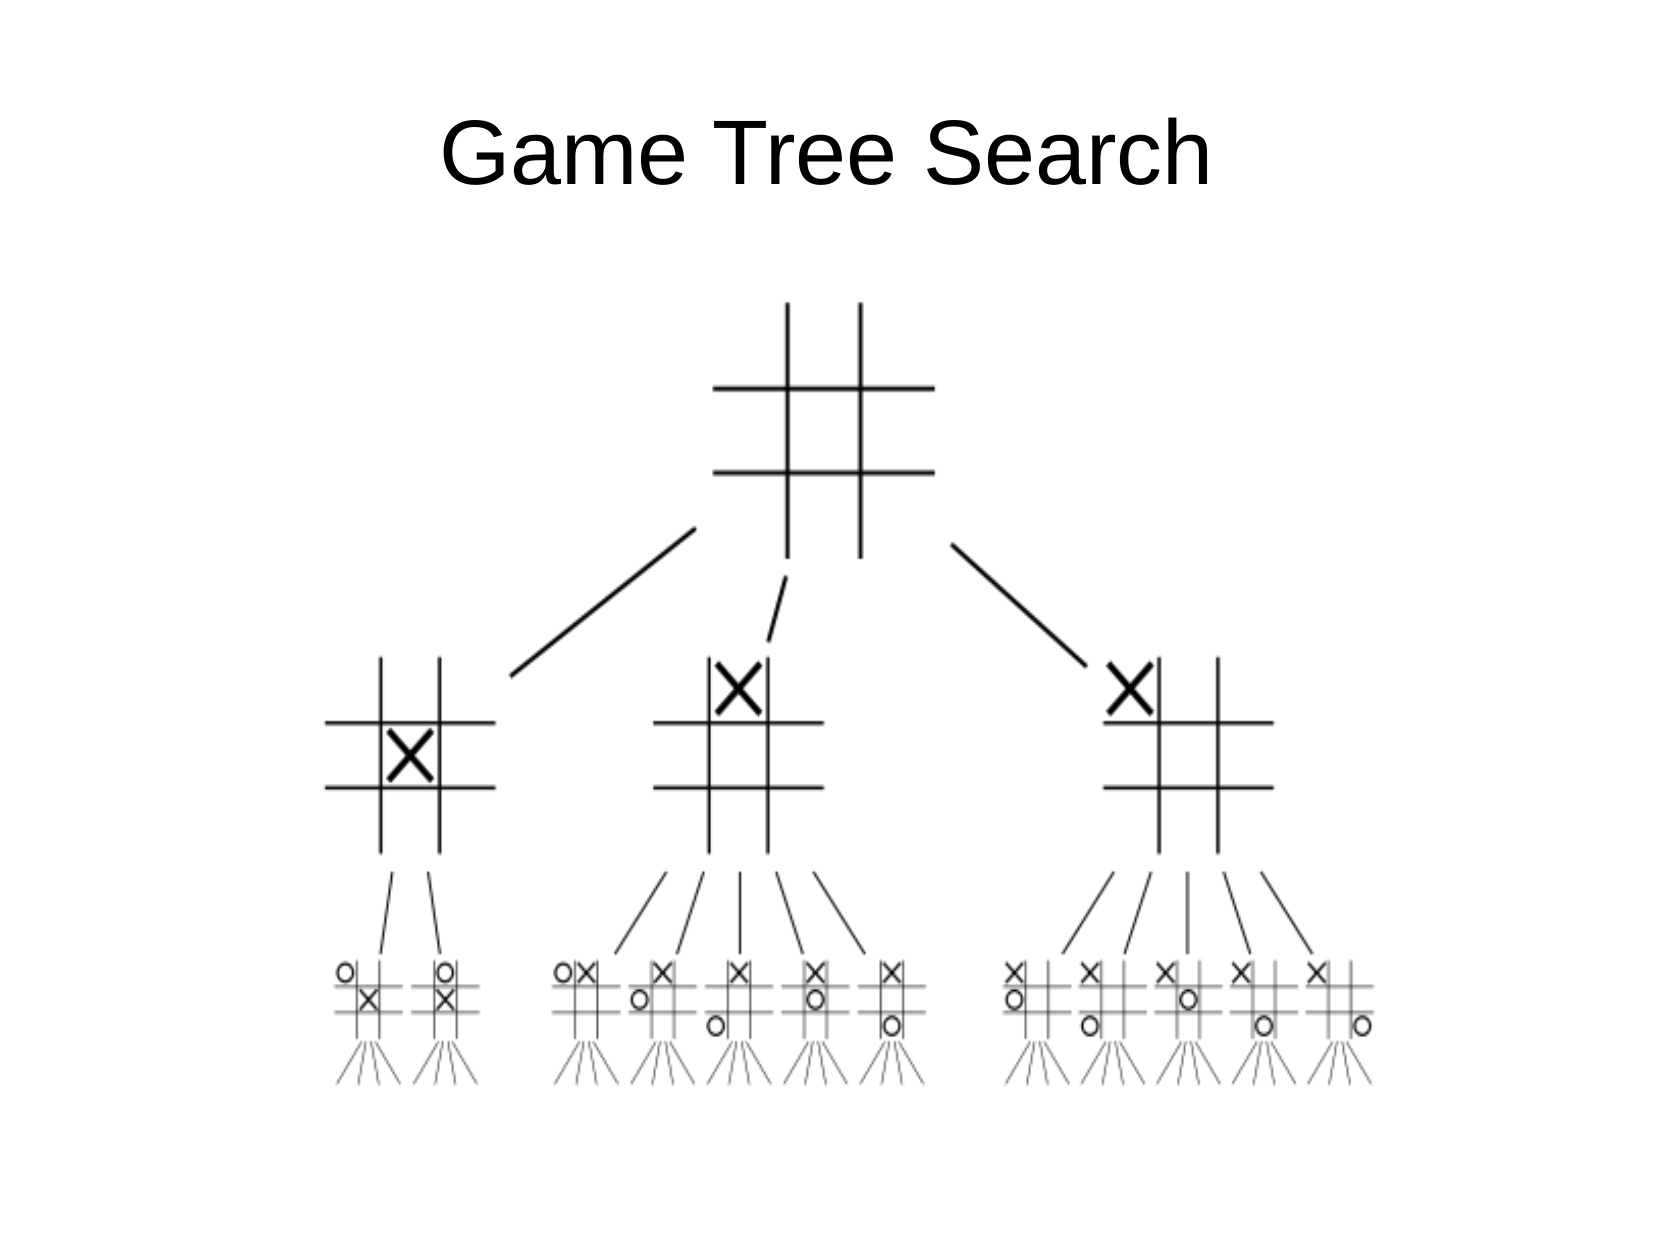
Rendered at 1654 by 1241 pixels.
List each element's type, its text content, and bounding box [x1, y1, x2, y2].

picture [285, 257, 1396, 1111]
title Game Tree Search [82, 49, 1571, 257]
